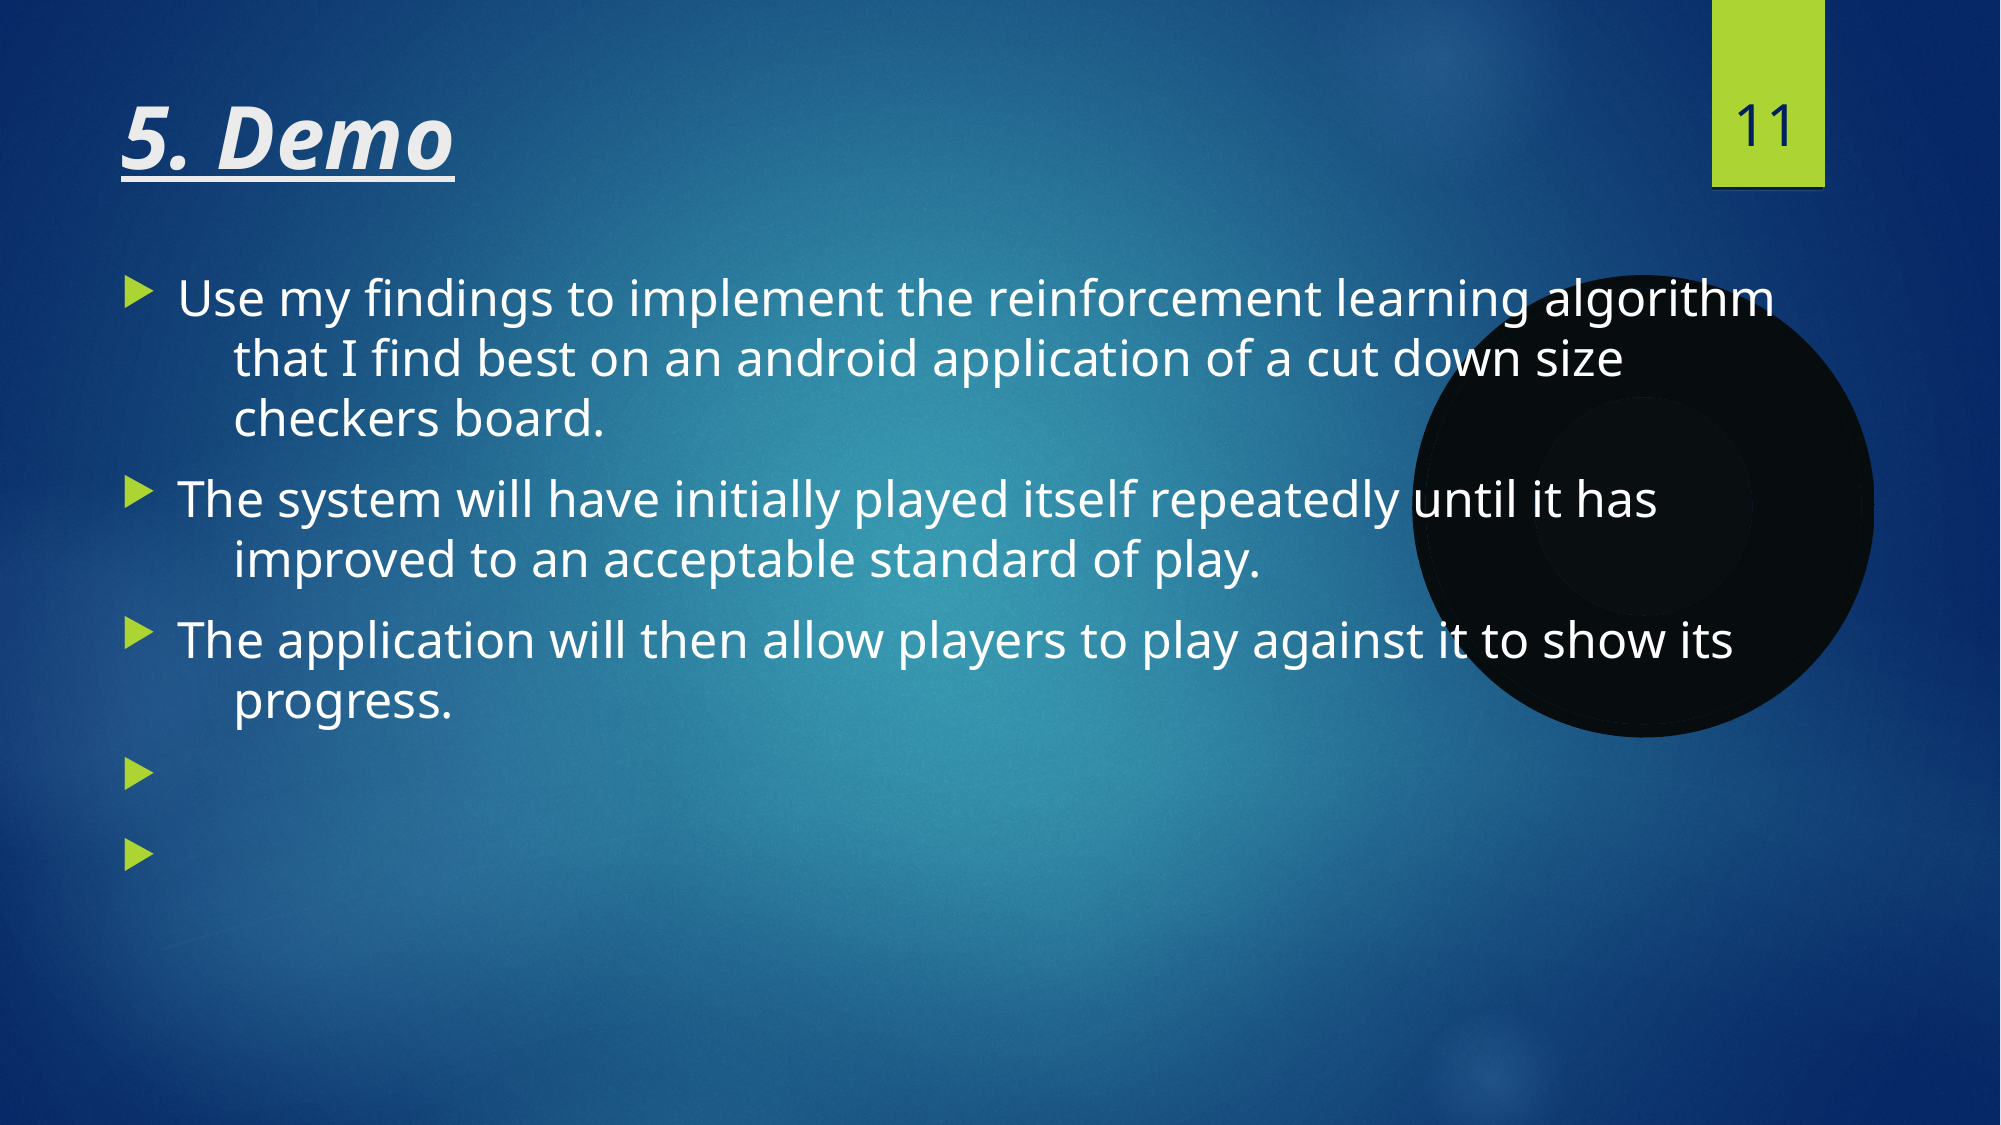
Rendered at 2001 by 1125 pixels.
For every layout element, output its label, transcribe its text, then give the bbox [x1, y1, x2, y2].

text_box 9 [1698, 48, 1836, 175]
title 5. Demo [106, 74, 1649, 258]
list Use my findings to implement the reinforcement learning algorithm that I find best on an android application of a cut down size checkers board. The system will have initially played itself repeatedly until it has improved to an acceptable standard of play. The application will then allow players to play against it to show its progress. [106, 258, 1802, 1051]
